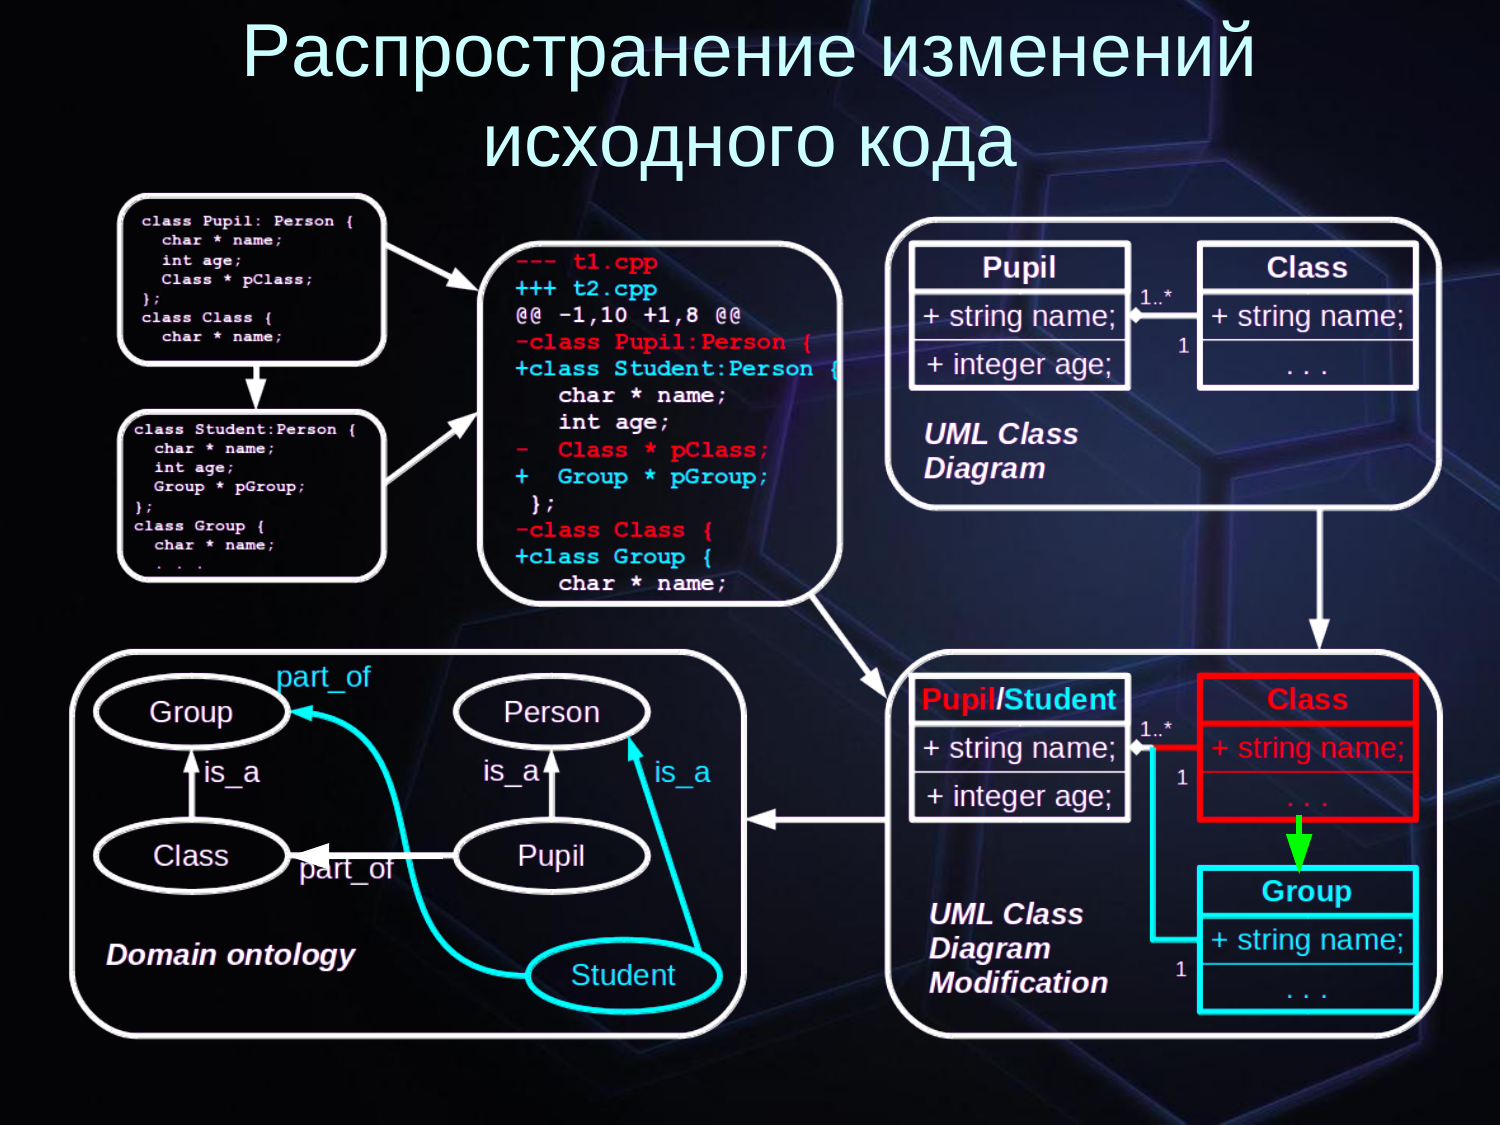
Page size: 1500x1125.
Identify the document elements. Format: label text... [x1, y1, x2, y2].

picture [0, 0, 1500, 1125]
title Распространение изменений исходного кода [75, 0, 1426, 184]
